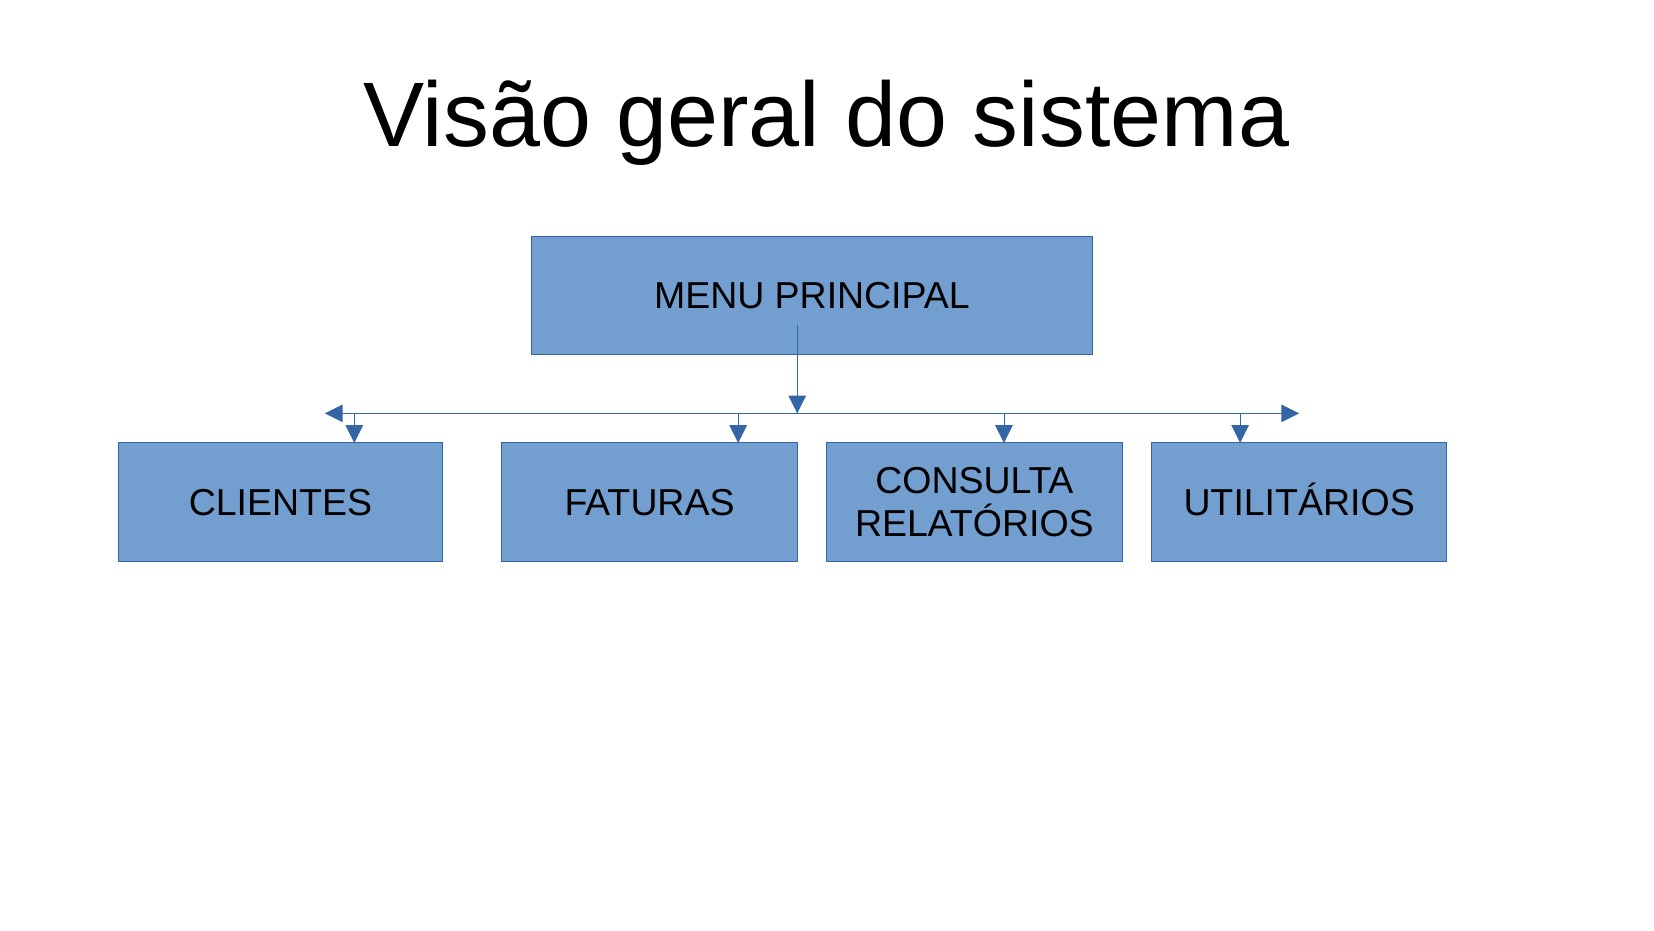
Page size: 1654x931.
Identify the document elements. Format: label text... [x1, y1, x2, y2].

text_box UTILITÁRIOS [1151, 442, 1447, 562]
text_box FATURAS [501, 442, 798, 562]
text_box MENU PRINCIPAL [531, 236, 1093, 355]
text_box CONSULTA RELATÓRIOS [826, 442, 1123, 562]
text_box CLIENTES [118, 442, 443, 562]
title Visão geral do sistema [82, 37, 1571, 193]
